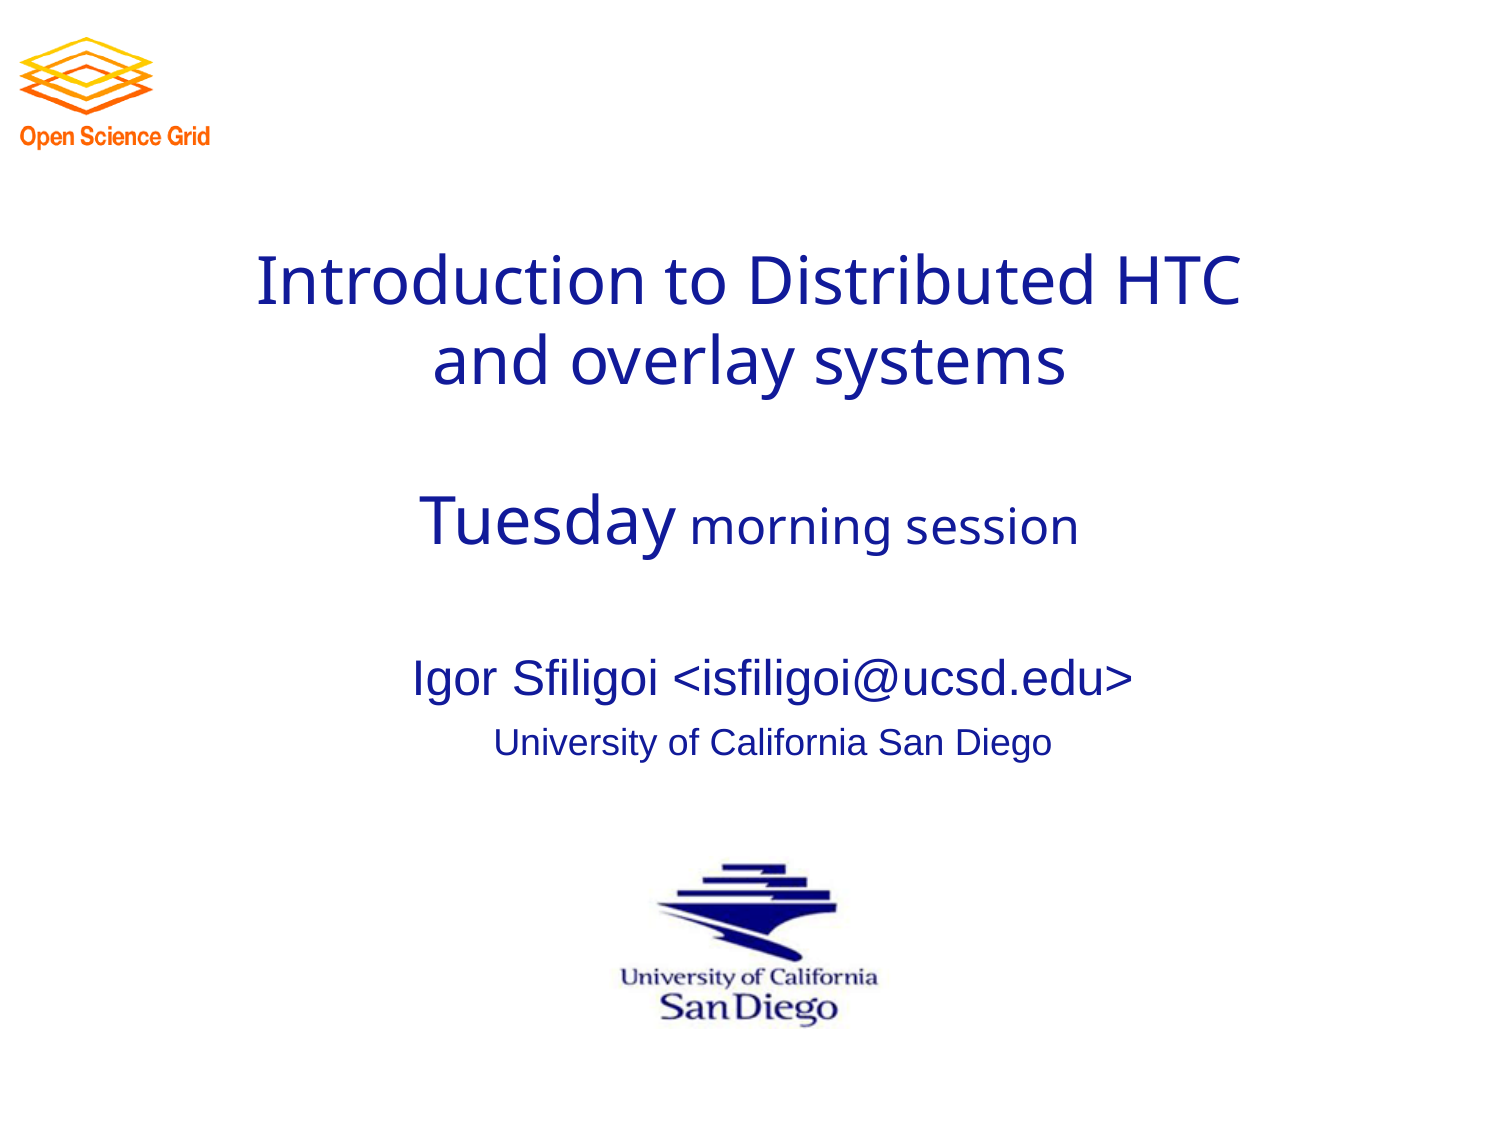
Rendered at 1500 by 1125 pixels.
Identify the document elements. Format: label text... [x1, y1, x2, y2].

title Introduction to Distributed HTC and overlay systems Tuesday morning session [112, 230, 1388, 566]
picture [609, 856, 891, 1029]
picture [0, 14, 229, 167]
text_box Igor Sfiligoi <isfiligoi@ucsd.edu> University of California San Diego [106, 637, 1440, 926]
